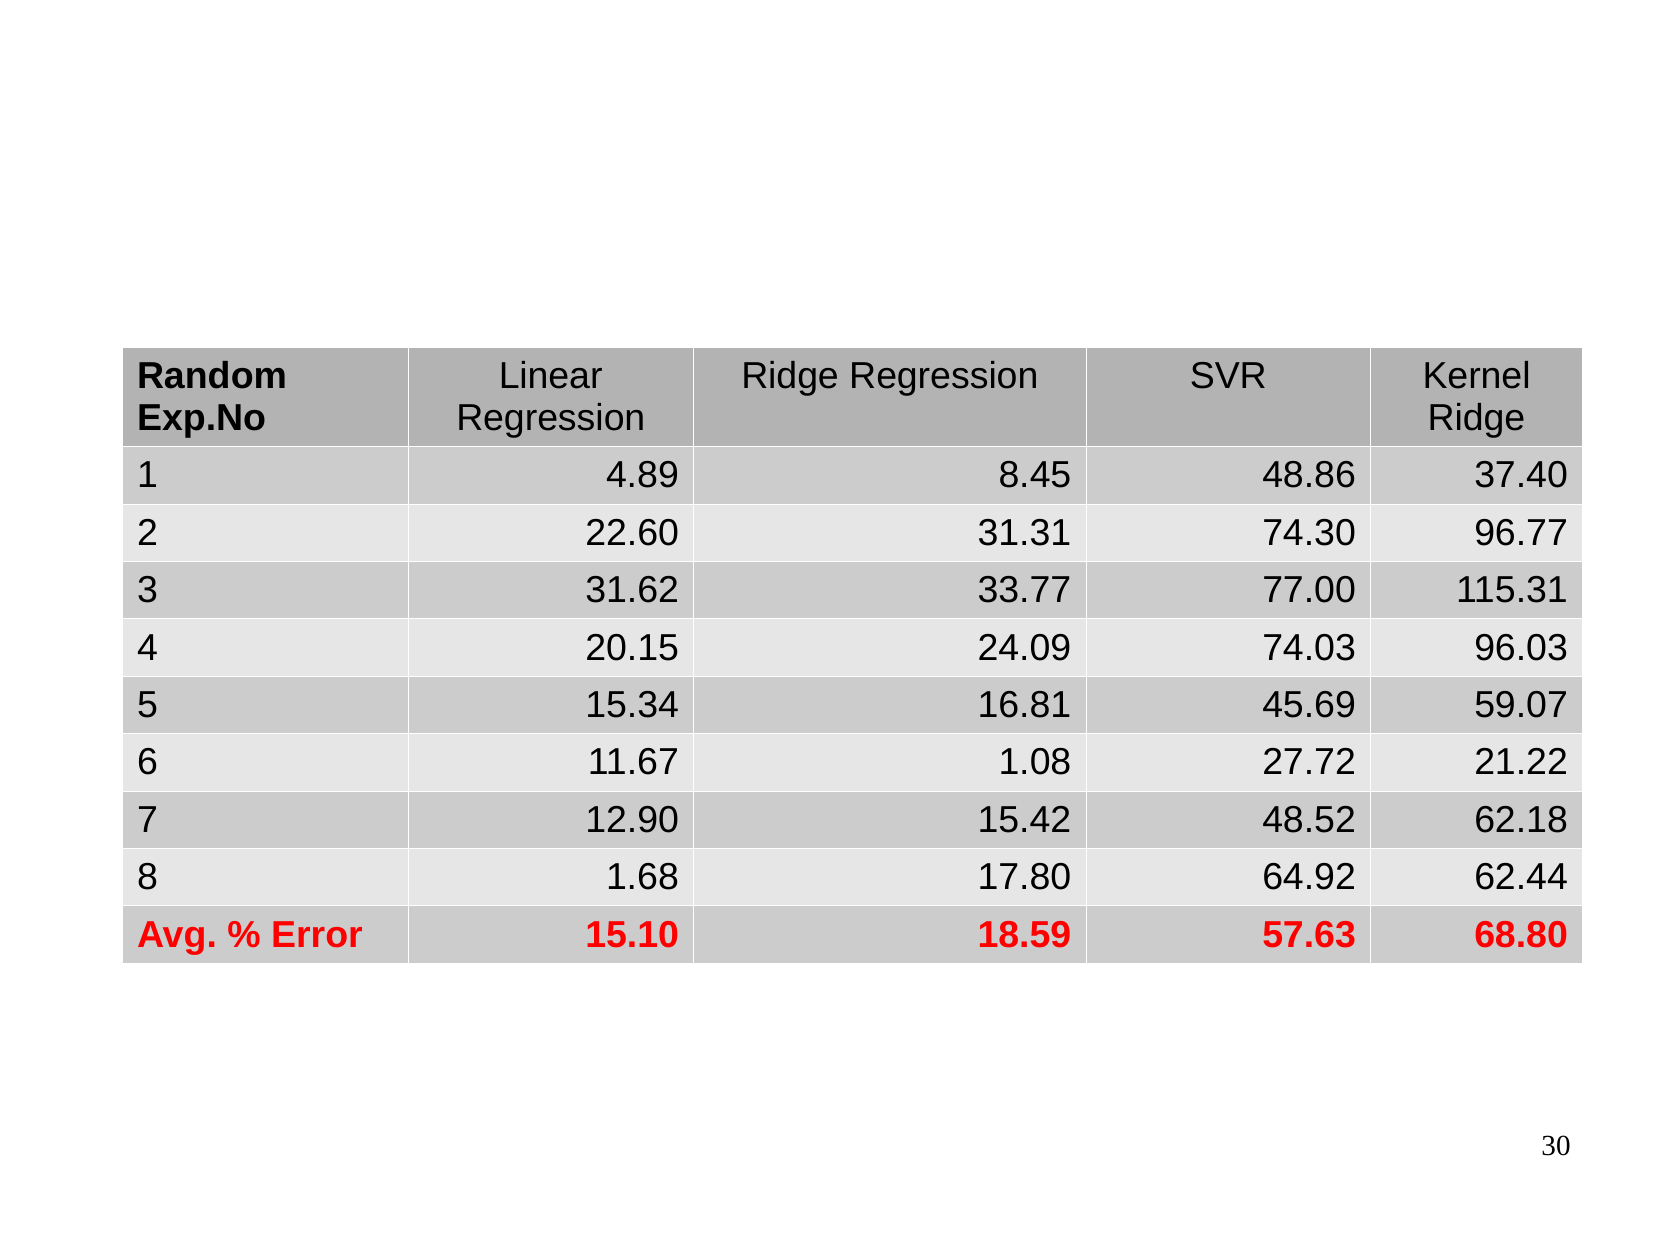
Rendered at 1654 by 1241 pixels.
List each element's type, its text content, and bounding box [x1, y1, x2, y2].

table_cell 48.86 [1087, 447, 1370, 504]
table_cell 59.07 [1371, 677, 1582, 733]
table_cell 22.60 [409, 505, 693, 561]
table_cell 24.09 [694, 619, 1086, 676]
table_cell Avg. % Error [123, 906, 408, 963]
table_cell 11.67 [409, 734, 693, 791]
table_cell 16.81 [694, 677, 1086, 733]
table_cell 68.80 [1371, 906, 1582, 963]
table_cell 31.62 [409, 562, 693, 618]
table_cell 1 [123, 447, 408, 504]
table_cell 5 [123, 677, 408, 733]
table_cell 57.63 [1087, 906, 1370, 963]
table_cell 7 [123, 792, 408, 848]
table_cell 45.69 [1087, 677, 1370, 733]
table_cell 96.77 [1371, 505, 1582, 561]
table_cell 31.31 [694, 505, 1086, 561]
table_header Kernel Ridge [1371, 348, 1582, 446]
table_cell 1.68 [409, 849, 693, 905]
table_header Ridge Regression [694, 348, 1086, 446]
table_cell 15.10 [409, 906, 693, 963]
table_cell 74.03 [1087, 619, 1370, 676]
table_cell 2 [123, 505, 408, 561]
table_cell 48.52 [1087, 792, 1370, 848]
table_cell 1.08 [694, 734, 1086, 791]
table_cell 96.03 [1371, 619, 1582, 676]
table_cell 18.59 [694, 906, 1086, 963]
table_cell 21.22 [1371, 734, 1582, 791]
table_cell 15.34 [409, 677, 693, 733]
table_cell 8.45 [694, 447, 1086, 504]
table_cell 6 [123, 734, 408, 791]
table_cell 115.31 [1371, 562, 1582, 618]
table_cell 77.00 [1087, 562, 1370, 618]
table_cell 4.89 [409, 447, 693, 504]
table_header Linear Regression [409, 348, 693, 446]
table_header Random Exp.No [123, 348, 408, 446]
table_header SVR [1087, 348, 1370, 446]
table_cell 62.44 [1371, 849, 1582, 905]
table_cell 37.40 [1371, 447, 1582, 504]
table_cell 12.90 [409, 792, 693, 848]
table_cell 8 [123, 849, 408, 905]
table_cell 33.77 [694, 562, 1086, 618]
table_cell 64.92 [1087, 849, 1370, 905]
table_cell 27.72 [1087, 734, 1370, 791]
table_cell 4 [123, 619, 408, 676]
table_cell 3 [123, 562, 408, 618]
table_cell 20.15 [409, 619, 693, 676]
table_cell 62.18 [1371, 792, 1582, 848]
table_cell 17.80 [694, 849, 1086, 905]
table_cell 15.42 [694, 792, 1086, 848]
table_cell 74.30 [1087, 505, 1370, 561]
